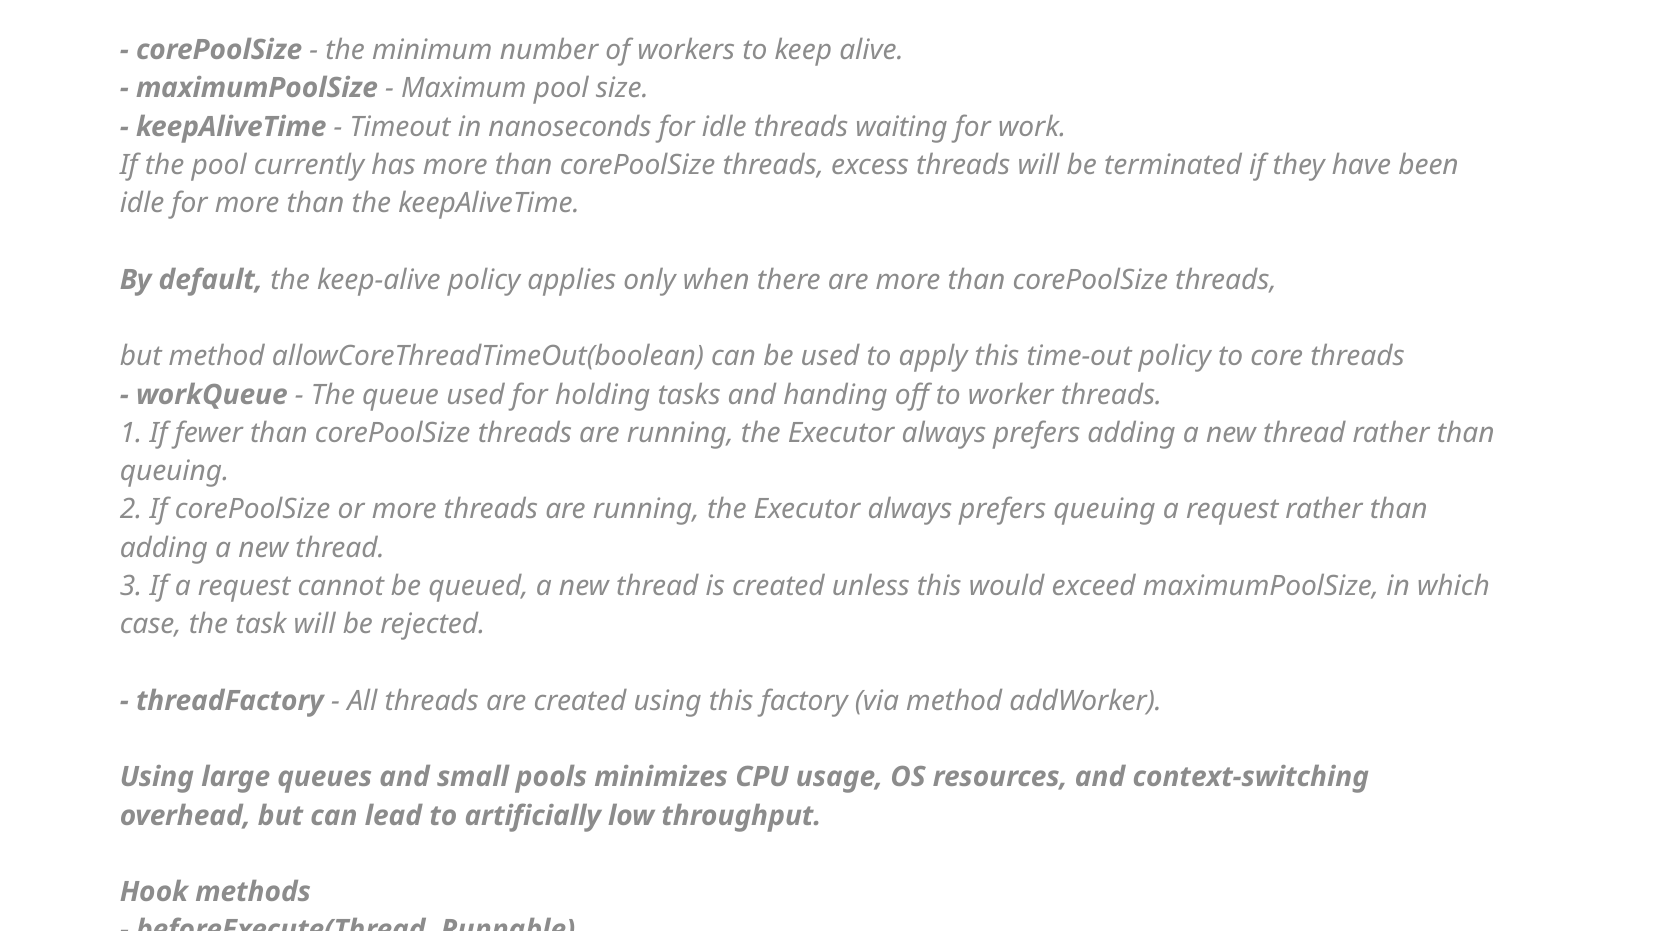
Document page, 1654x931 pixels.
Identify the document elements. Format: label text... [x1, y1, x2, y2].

text_box - corePoolSize - the minimum number of workers to keep alive. - maximumPoolSize - Maximum pool size. - keepAliveTime - Timeout in nanoseconds for idle threads waiting for work. If the pool currently has more than corePoolSize threads, excess threads will be terminated if they have been idle for more than the keepAliveTime. By default, the keep-alive policy applies only when there are more than corePoolSize threads, but method allowCoreThreadTimeOut(boolean) can be used to apply this time-out policy to core threads - workQueue - The queue used for holding tasks and handing off to worker threads. 1. If fewer than corePoolSize threads are running, the Executor always prefers adding a new thread rather than queuing. 2. If corePoolSize or more threads are running, the Executor always prefers queuing a request rather than adding a new thread. 3. If a request cannot be queued, a new thread is created unless this would exceed maximumPoolSize, in which case, the task will be rejected. - threadFactory - All threads are created using this factory (via method addWorker). Using large queues and small pools minimizes CPU usage, OS resources, and context-switching overhead, but can lead to artificially low throughput. Hook methods - beforeExecute(Thread, Runnable) - afterExecute(Runnable, Throwable) - terminated() [105, 22, 1516, 931]
